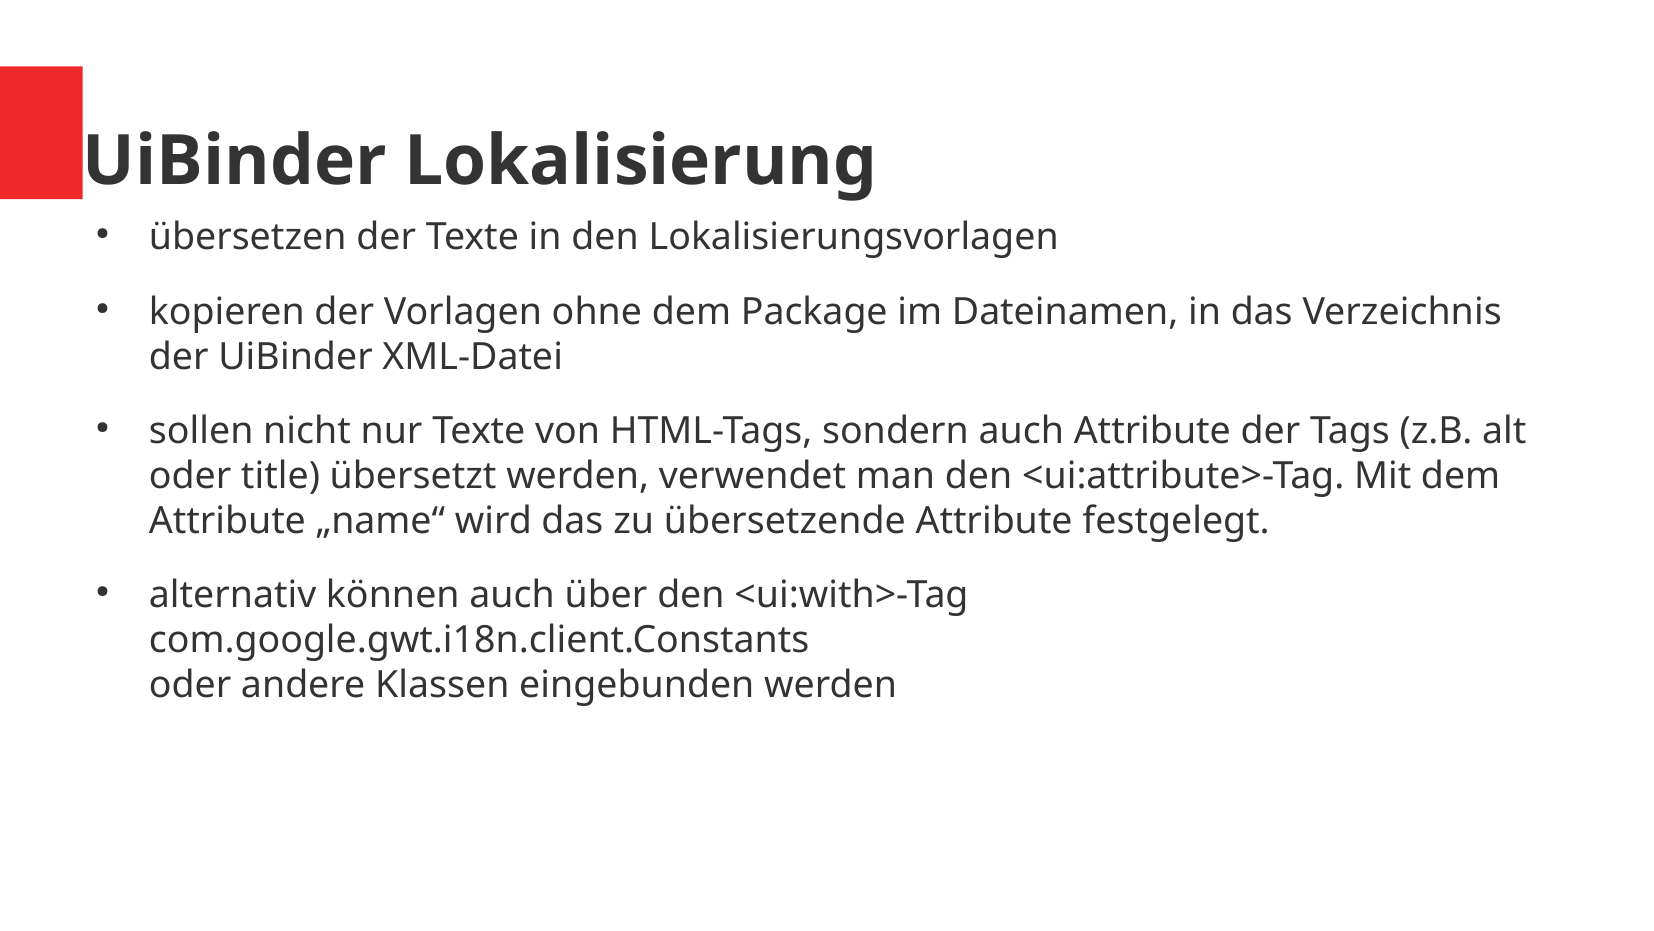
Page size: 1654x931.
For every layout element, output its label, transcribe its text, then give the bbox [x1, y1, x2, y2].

title UiBinder Lokalisierung [82, 33, 1571, 196]
list übersetzen der Texte in den Lokalisierungsvorlagen kopieren der Vorlagen ohne dem Package im Dateinamen, in das Verzeichnis der UiBinder XML-Datei sollen nicht nur Texte von HTML-Tags, sondern auch Attribute der Tags (z.B. alt oder title) übersetzt werden, verwendet man den <ui:attribute>-Tag. Mit dem Attribute „name“ wird das zu übersetzende Attribute festgelegt. alternativ können auch über den <ui:with>-Tag com.google.gwt.i18n.client.Constants oder andere Klassen eingebunden werden [78, 212, 1567, 815]
